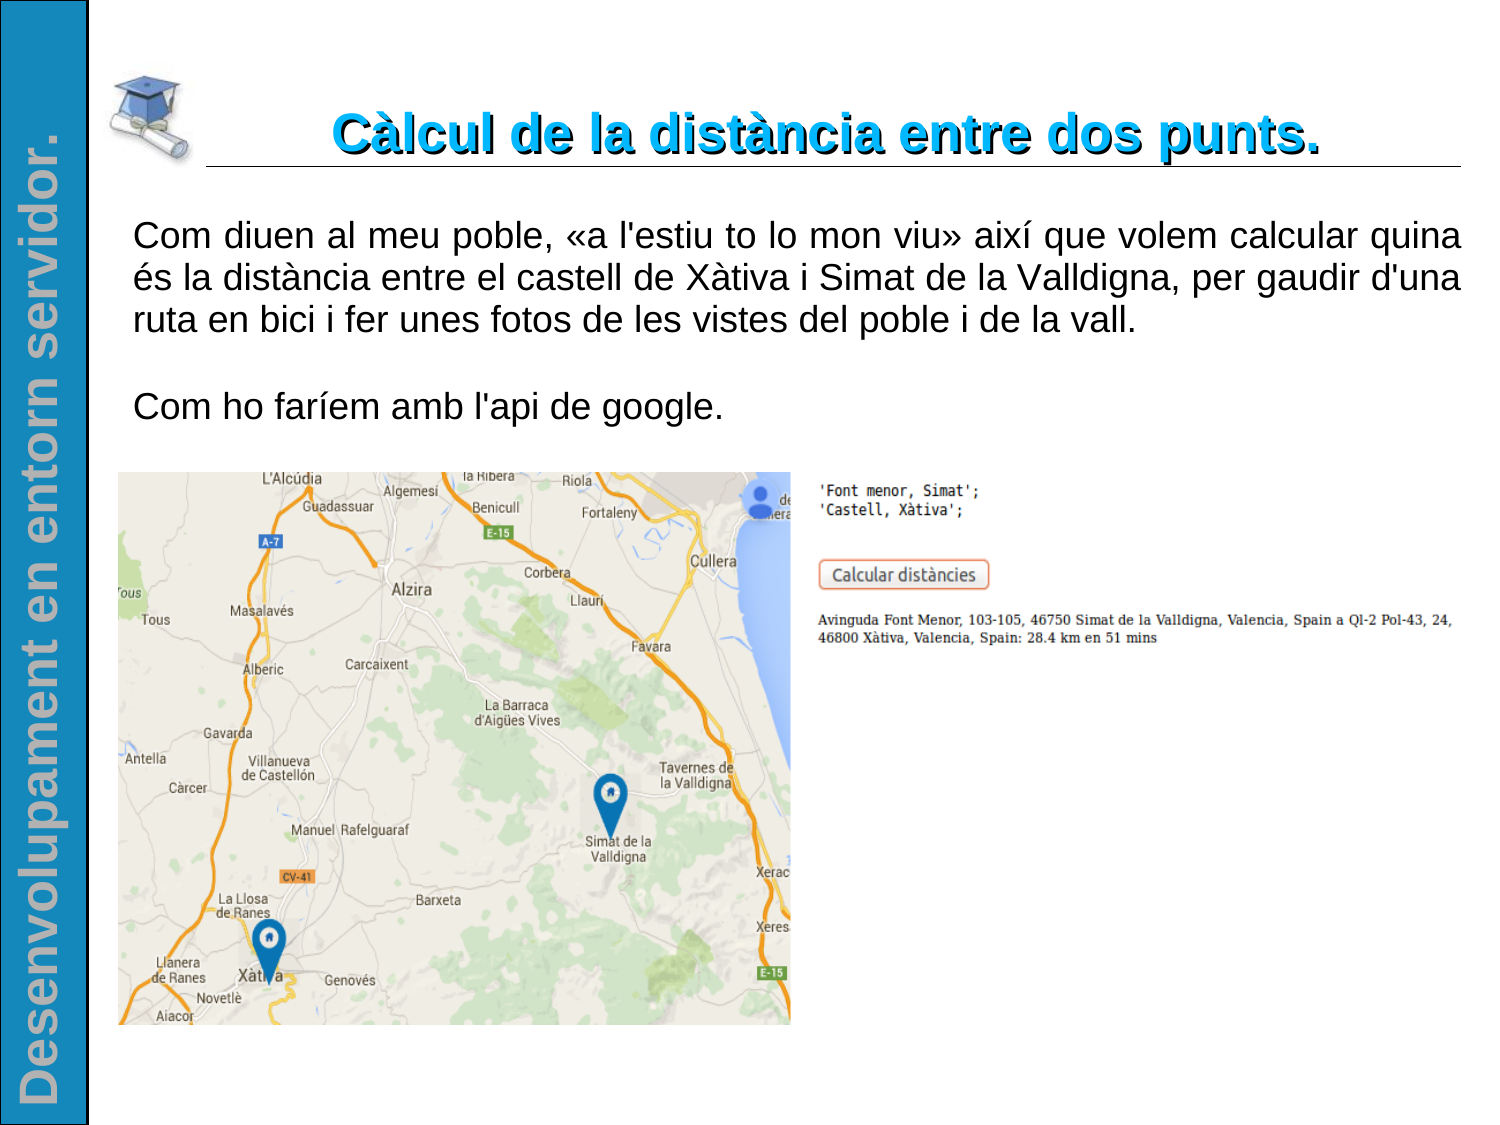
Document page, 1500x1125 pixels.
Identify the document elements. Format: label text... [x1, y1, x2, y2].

picture [118, 472, 1477, 1025]
title Càlcul de la distància entre dos punts. [206, 88, 1447, 178]
text_box Com diuen al meu poble, «a l'estiu to lo mon viu» així que volem calcular quina és la distància entre el castell de Xàtiva i Simat de la Valldigna, per gaudir d'una ruta en bici i fer unes fotos de les vistes del poble i de la vall. Com ho faríem amb l'api de google. [118, 206, 1477, 472]
picture [93, 61, 206, 174]
